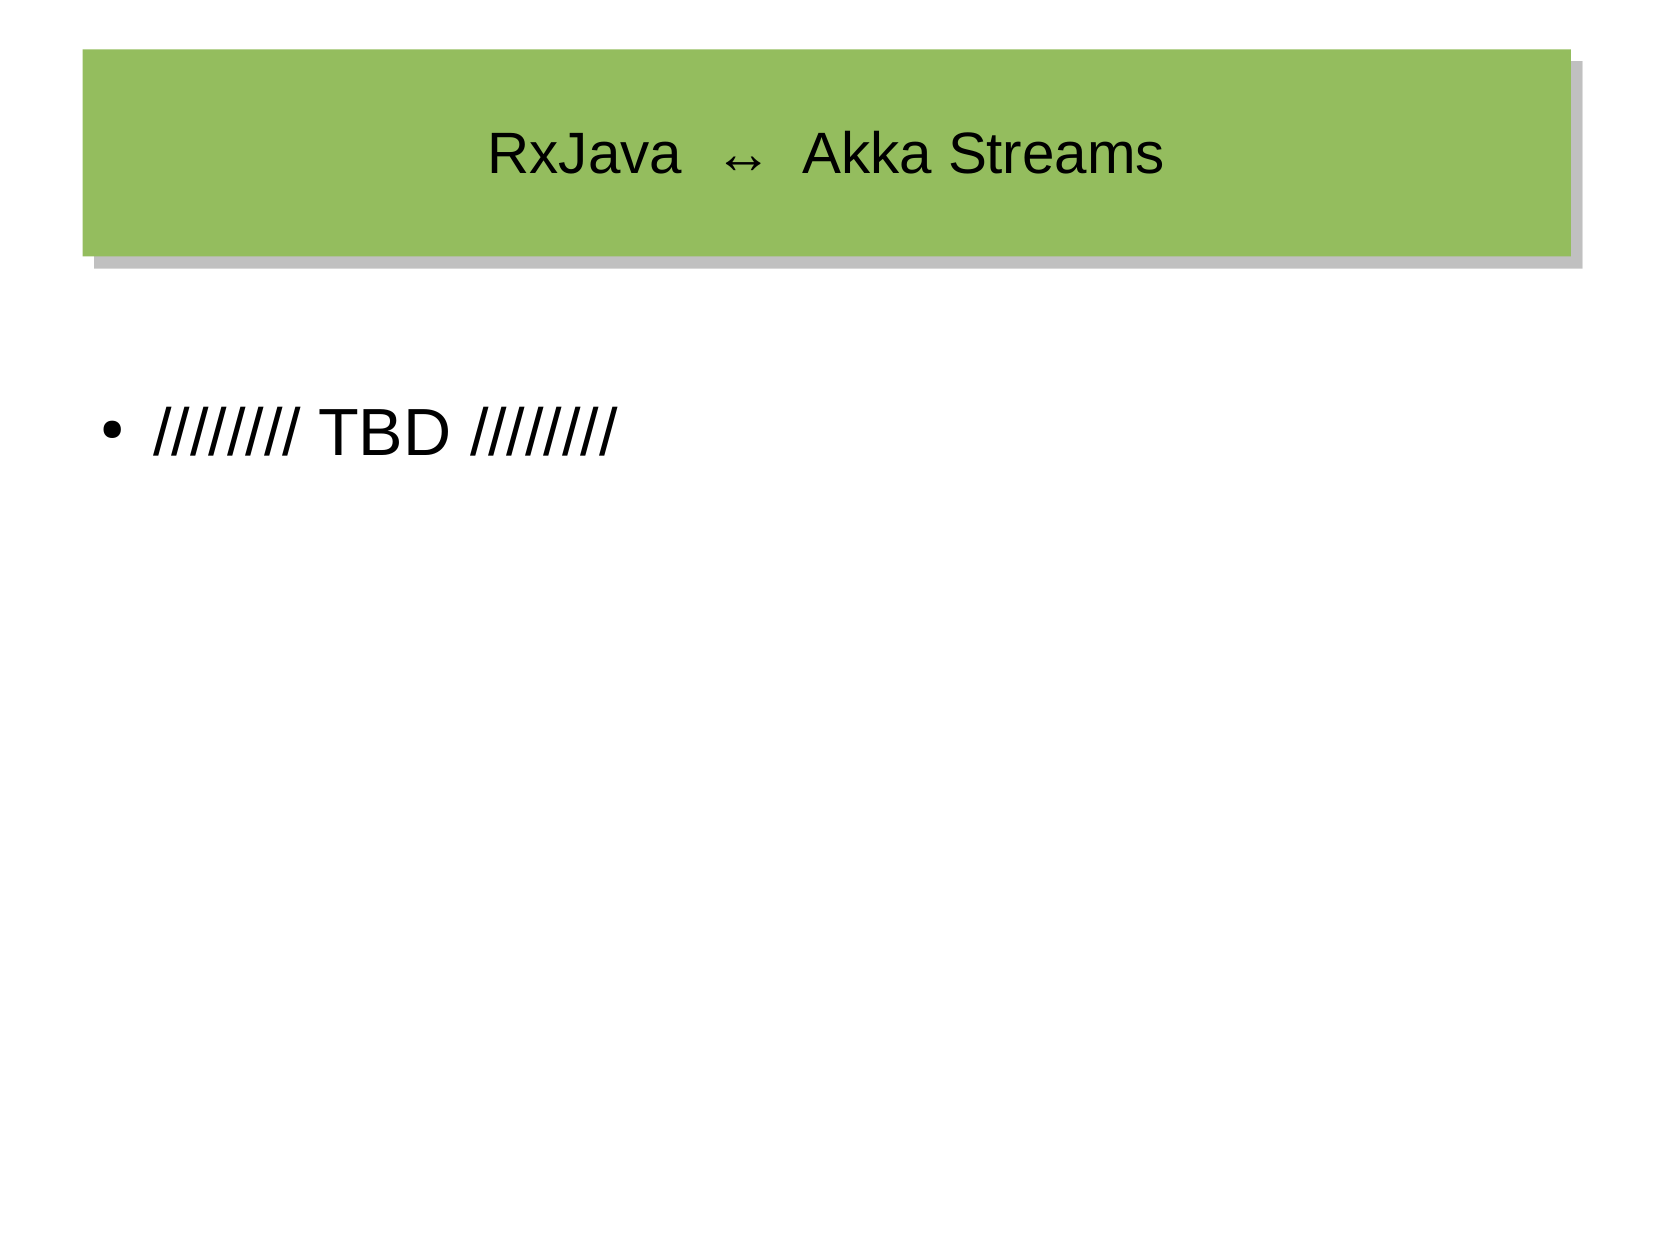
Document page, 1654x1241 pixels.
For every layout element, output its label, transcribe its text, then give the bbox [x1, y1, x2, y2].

list //////// TBD //////// [82, 290, 1571, 1170]
title RxJava ↔ Akka Streams [82, 49, 1571, 257]
